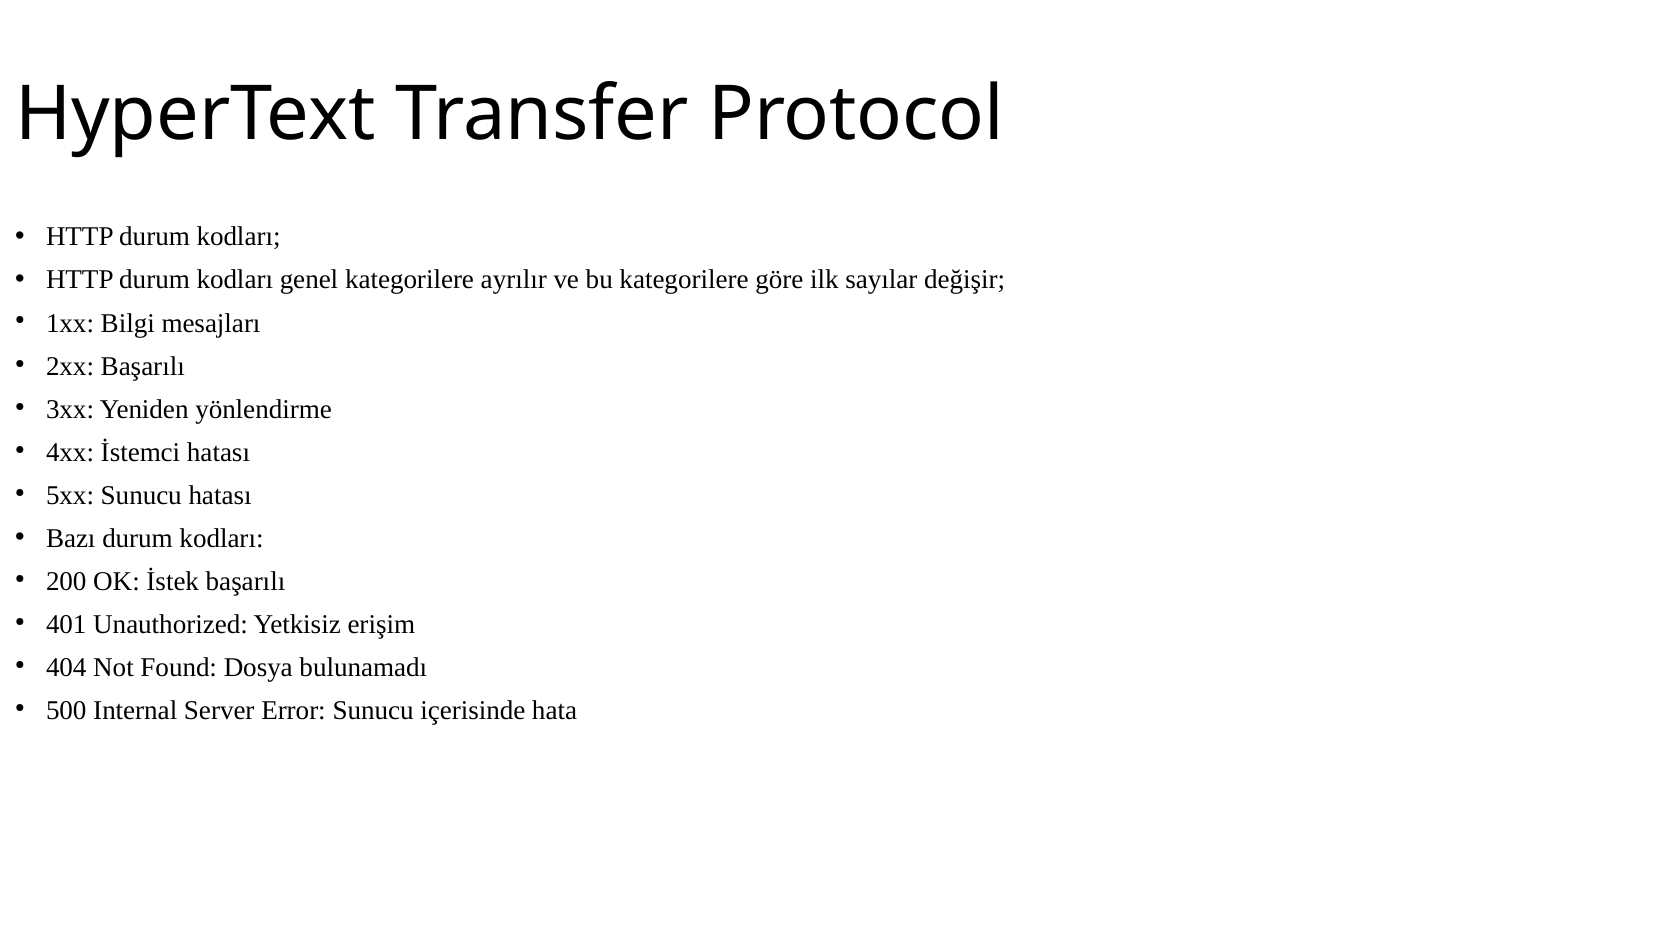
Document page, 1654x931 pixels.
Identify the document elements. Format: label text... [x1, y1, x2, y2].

list HTTP durum kodları; HTTP durum kodları genel kategorilere ayrılır ve bu kategorilere göre ilk sayılar değişir; 1xx: Bilgi mesajları 2xx: Başarılı 3xx: Yeniden yönlendirme 4xx: İstemci hatası 5xx: Sunucu hatası Bazı durum kodları: 200 OK: İstek başarılı 401 Unauthorized: Yetkisiz erişim 404 Not Found: Dosya bulunamadı 500 Internal Server Error: Sunucu içerisinde hata [0, 217, 1489, 857]
title HyperText Transfer Protocol [0, 37, 1489, 193]
